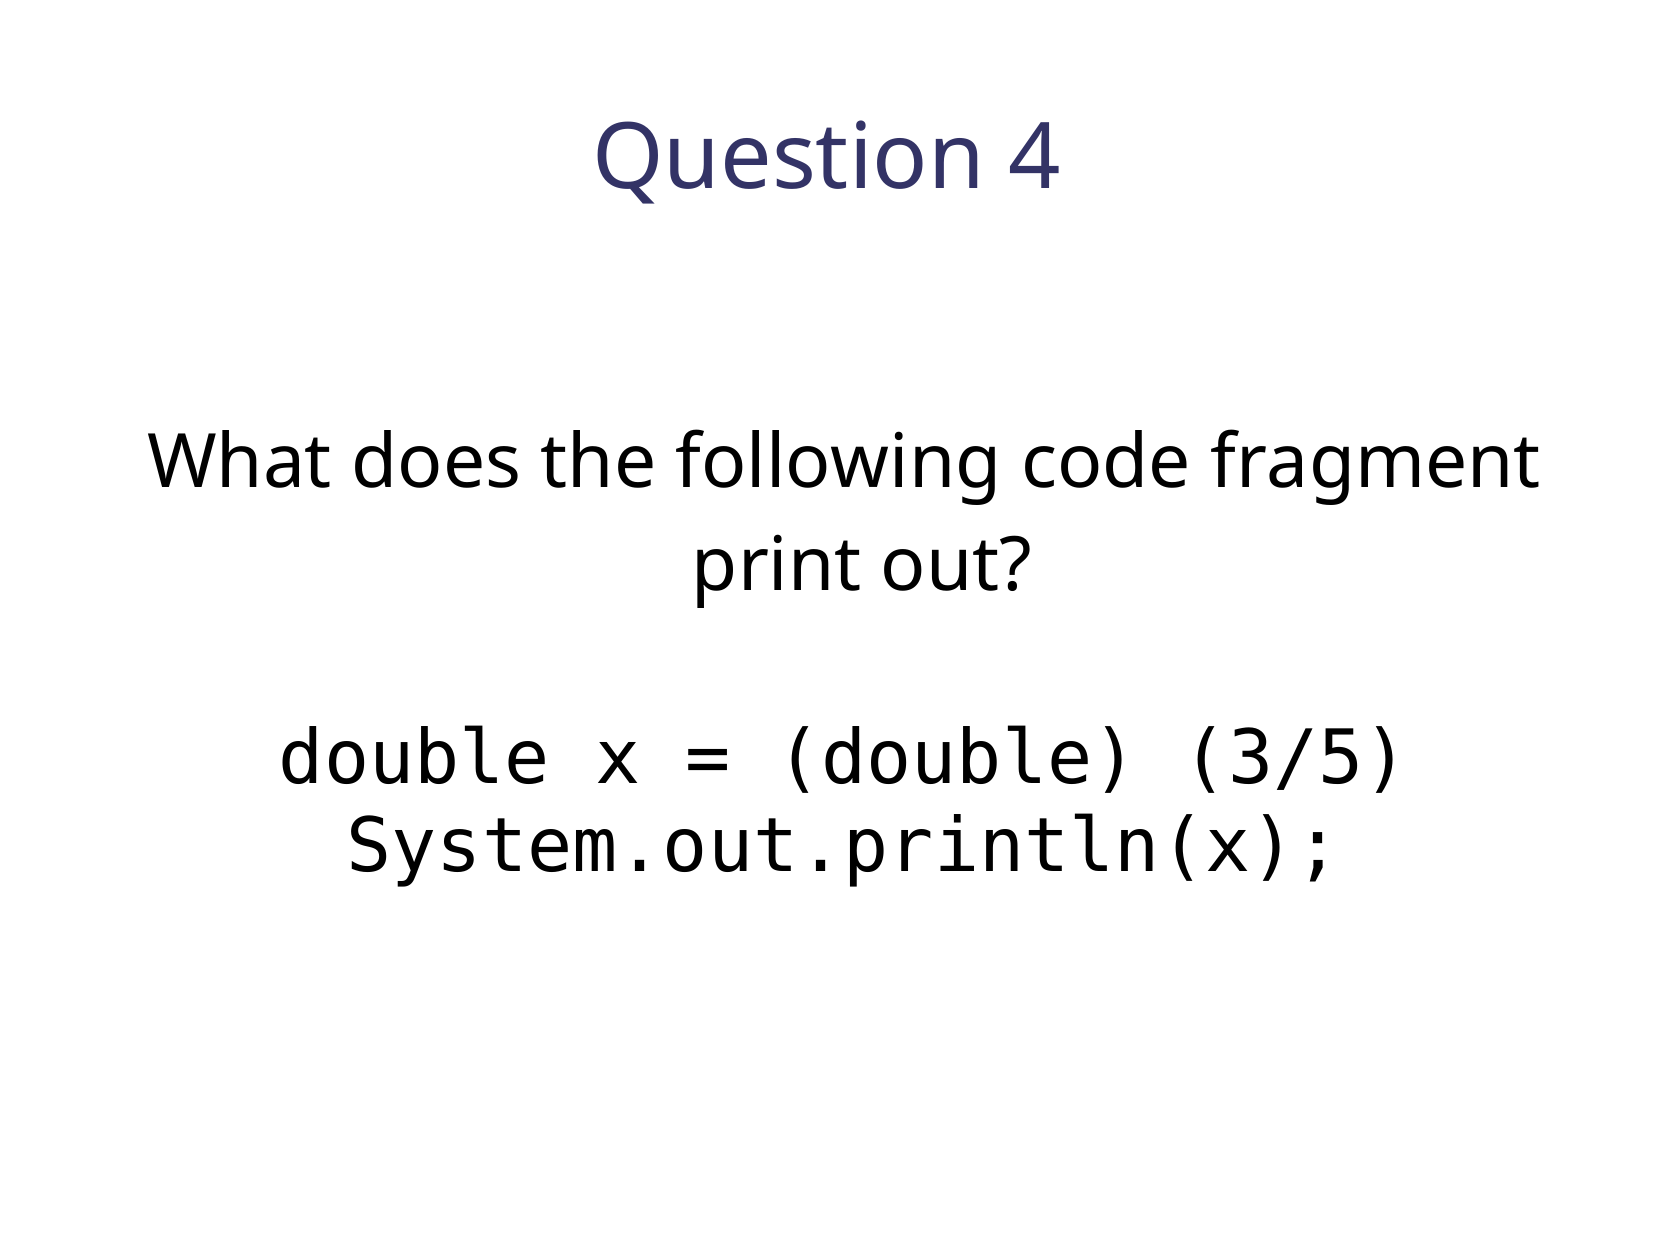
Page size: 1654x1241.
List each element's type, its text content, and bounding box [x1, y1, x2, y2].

subtitle What does the following code fragment print out? double x = (double) (3/5) System.out.println(x); [82, 297, 1571, 1102]
title Question <number> [82, 49, 1571, 257]
